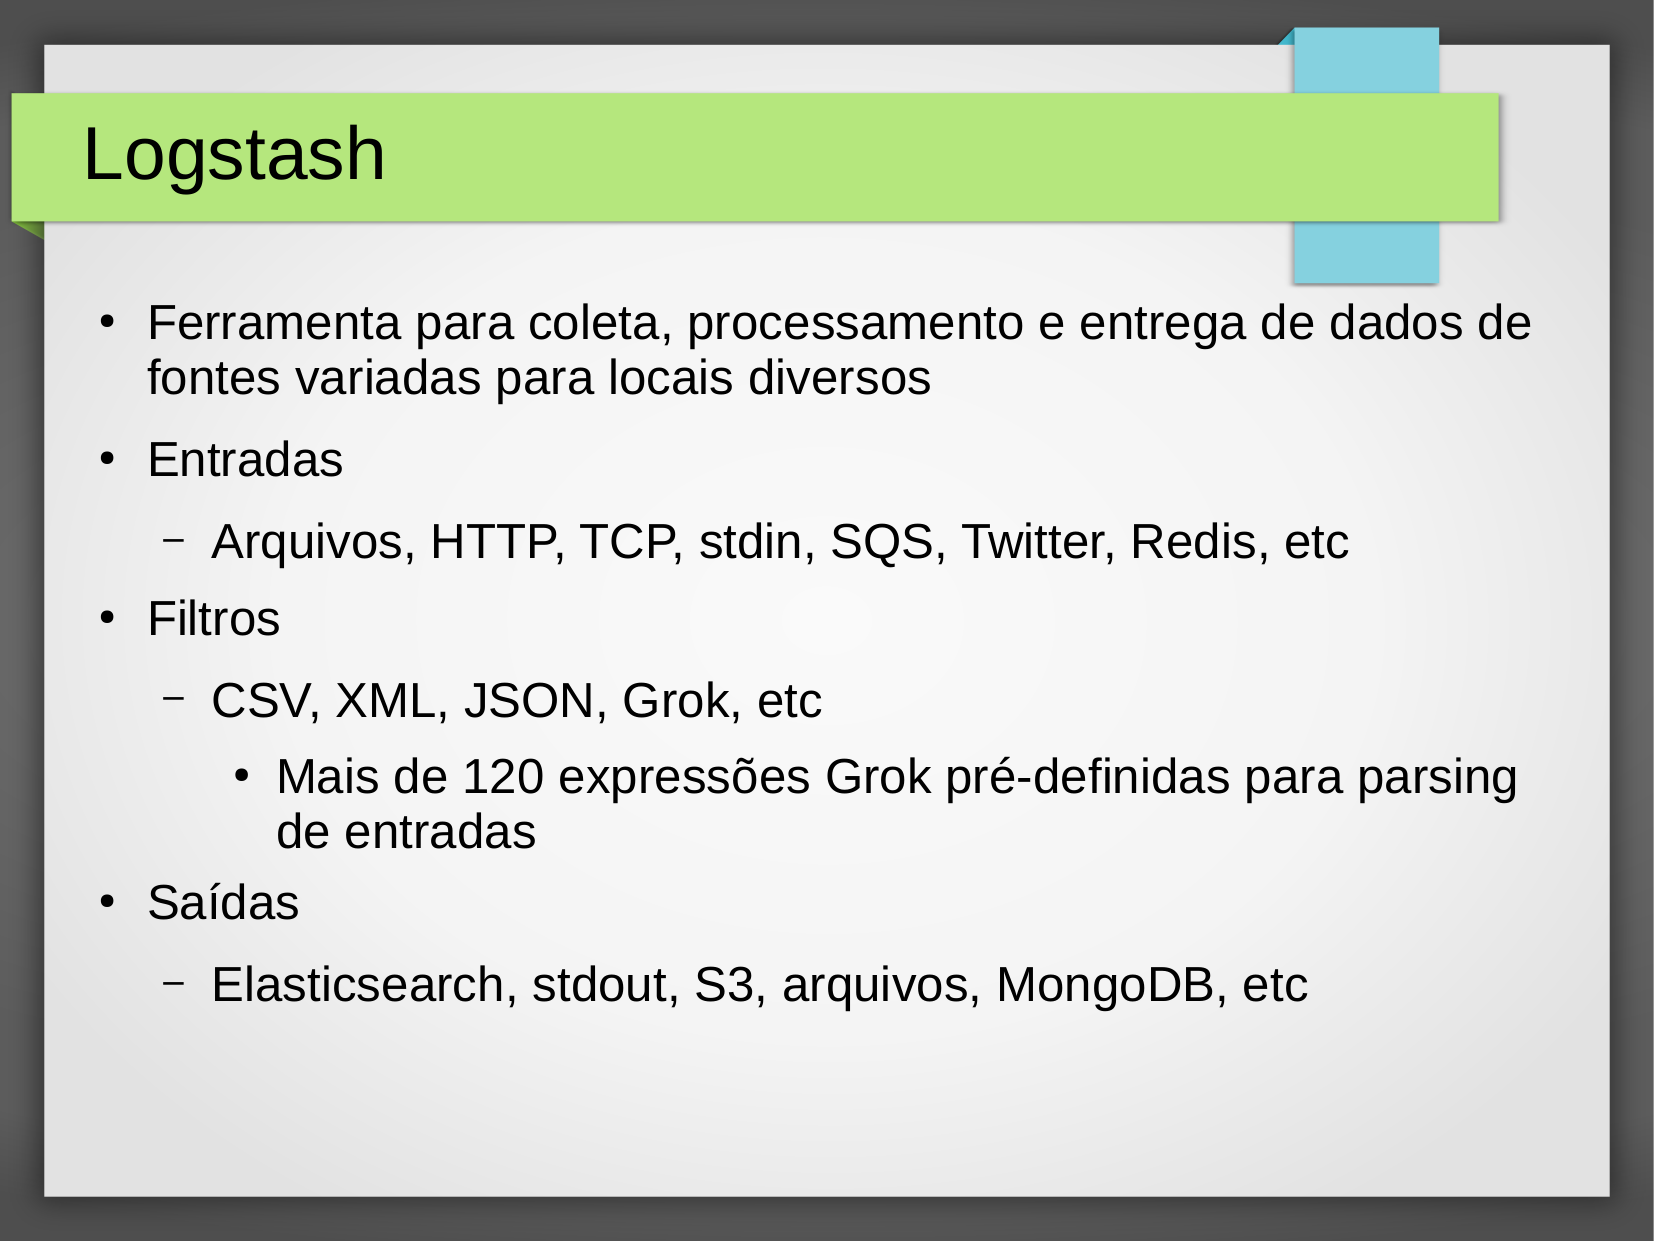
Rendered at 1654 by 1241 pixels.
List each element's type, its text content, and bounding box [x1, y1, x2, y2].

list Ferramenta para coleta, processamento e entrega de dados de fontes variadas para locais diversos Entradas Arquivos, HTTP, TCP, stdin, SQS, Twitter, Redis, etc Filtros CSV, XML, JSON, Grok, etc Mais de 120 expressões Grok pré-definidas para parsing de entradas Saídas Elasticsearch, stdout, S3, arquivos, MongoDB, etc [82, 295, 1571, 1015]
title Logstash [82, 94, 1264, 213]
picture [0, 0, 1654, 1241]
